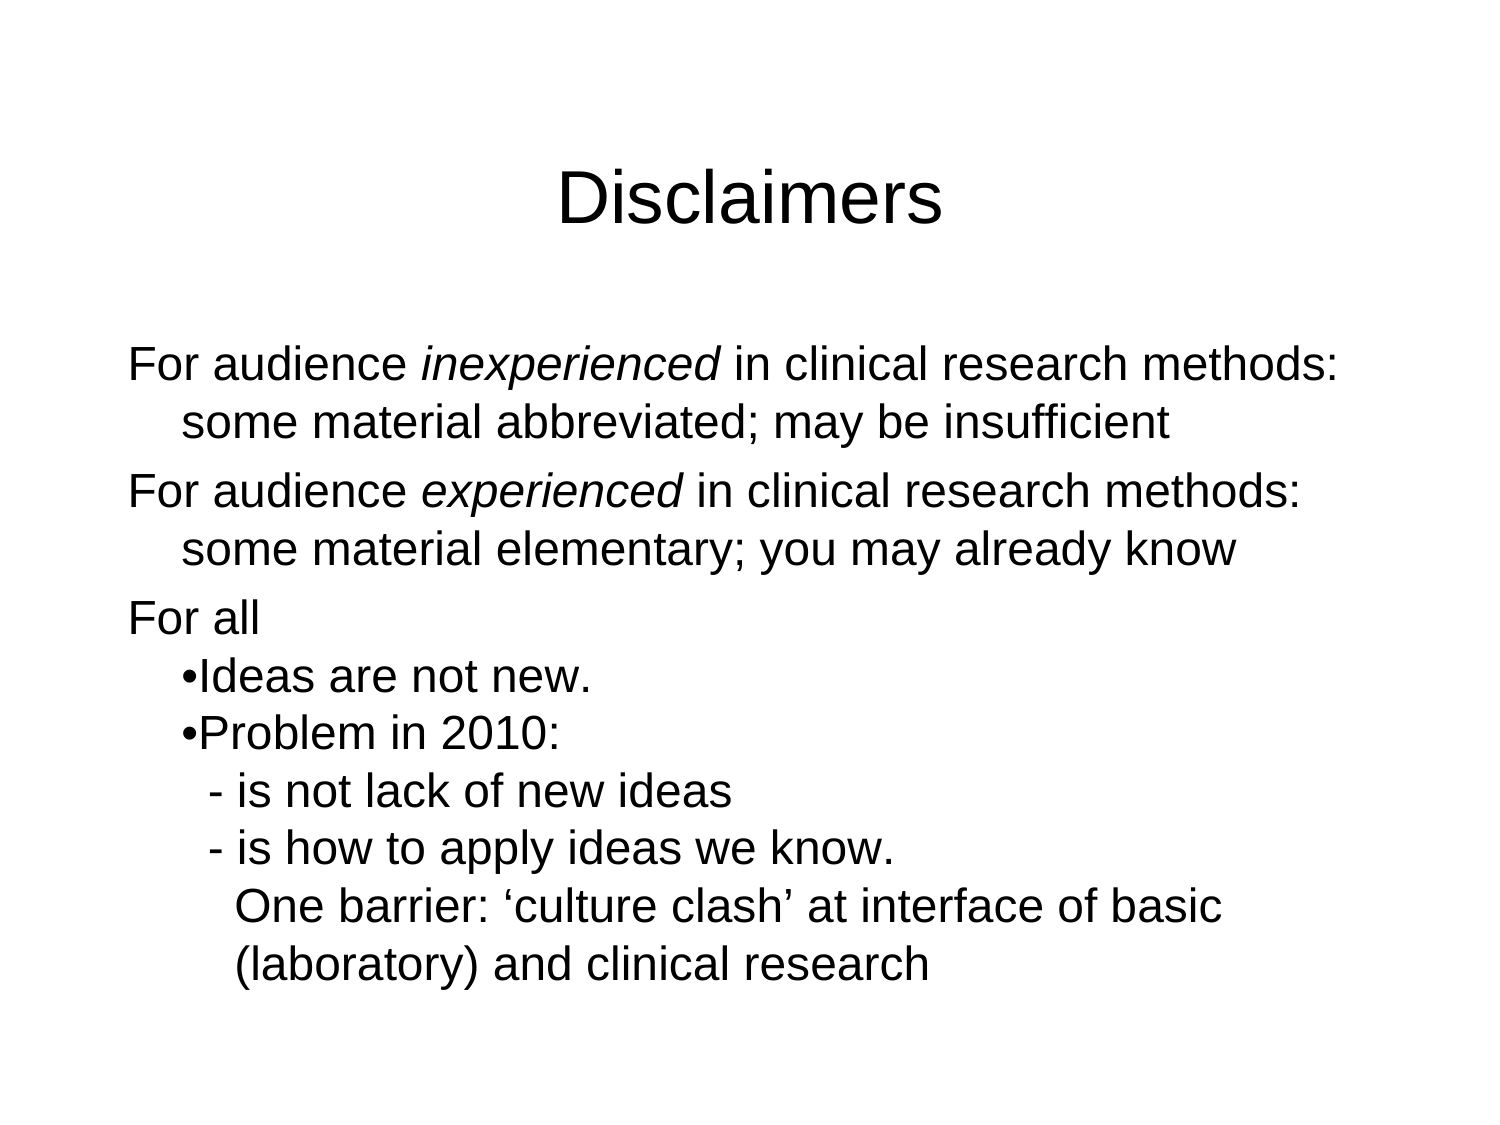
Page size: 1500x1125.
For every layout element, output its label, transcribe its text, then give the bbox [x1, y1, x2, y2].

title Disclaimers [112, 99, 1388, 288]
list For audience inexperienced in clinical research methods: some material abbreviated; may be insufficient For audience experienced in clinical research methods: some material elementary; you may already know For all •Ideas are not new. •Problem in 2010: - is not lack of new ideas - is how to apply ideas we know. One barrier: ‘culture clash’ at interface of basic (laboratory) and clinical research [112, 324, 1450, 1000]
